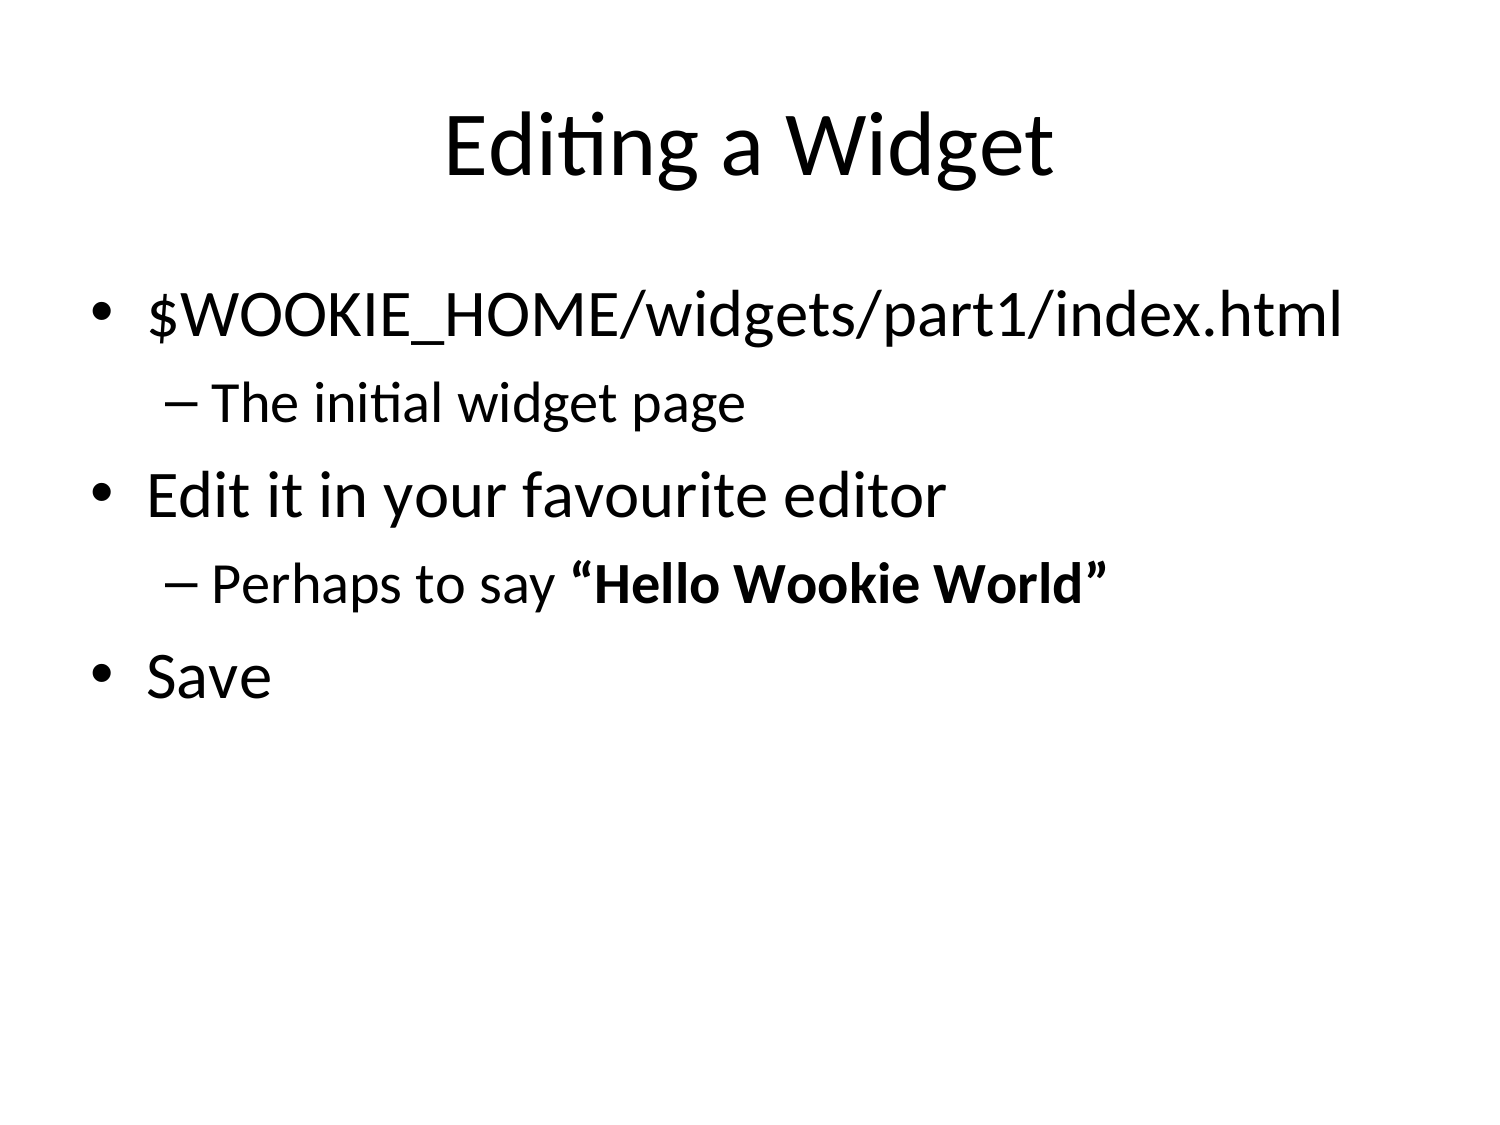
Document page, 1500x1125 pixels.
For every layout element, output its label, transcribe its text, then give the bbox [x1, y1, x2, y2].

list $WOOKIE_HOME/widgets/part1/index.html The initial widget page Edit it in your favourite editor Perhaps to say “Hello Wookie World” Save [75, 262, 1426, 1006]
title Editing a Widget [75, 45, 1426, 233]
